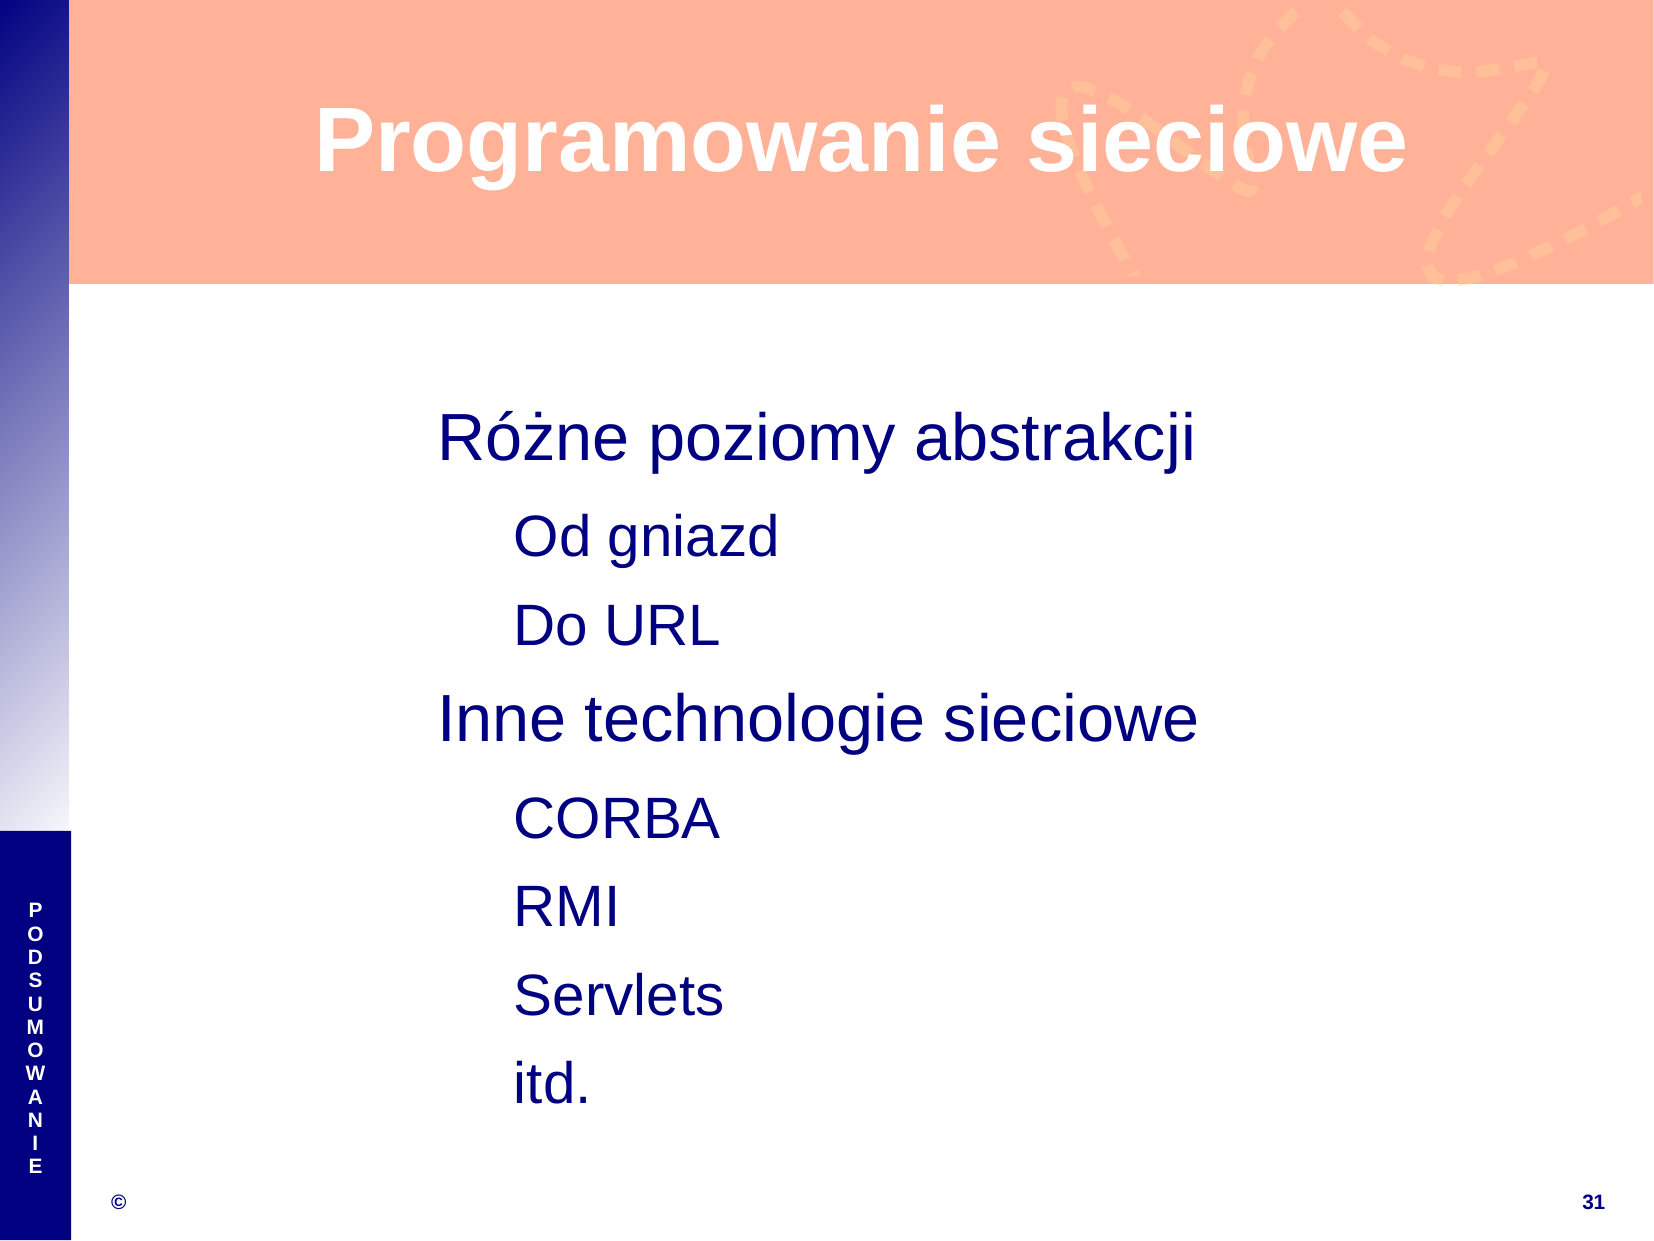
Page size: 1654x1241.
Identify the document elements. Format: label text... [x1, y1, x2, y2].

title Programowanie sieciowe [70, 36, 1654, 244]
list Różne poziomy abstrakcji Od gniazd Do URL Inne technologie sieciowe CORBA RMI Servlets itd. [446, 399, 1280, 1115]
text_box P O D S U M O W A N I E [0, 830, 71, 1241]
